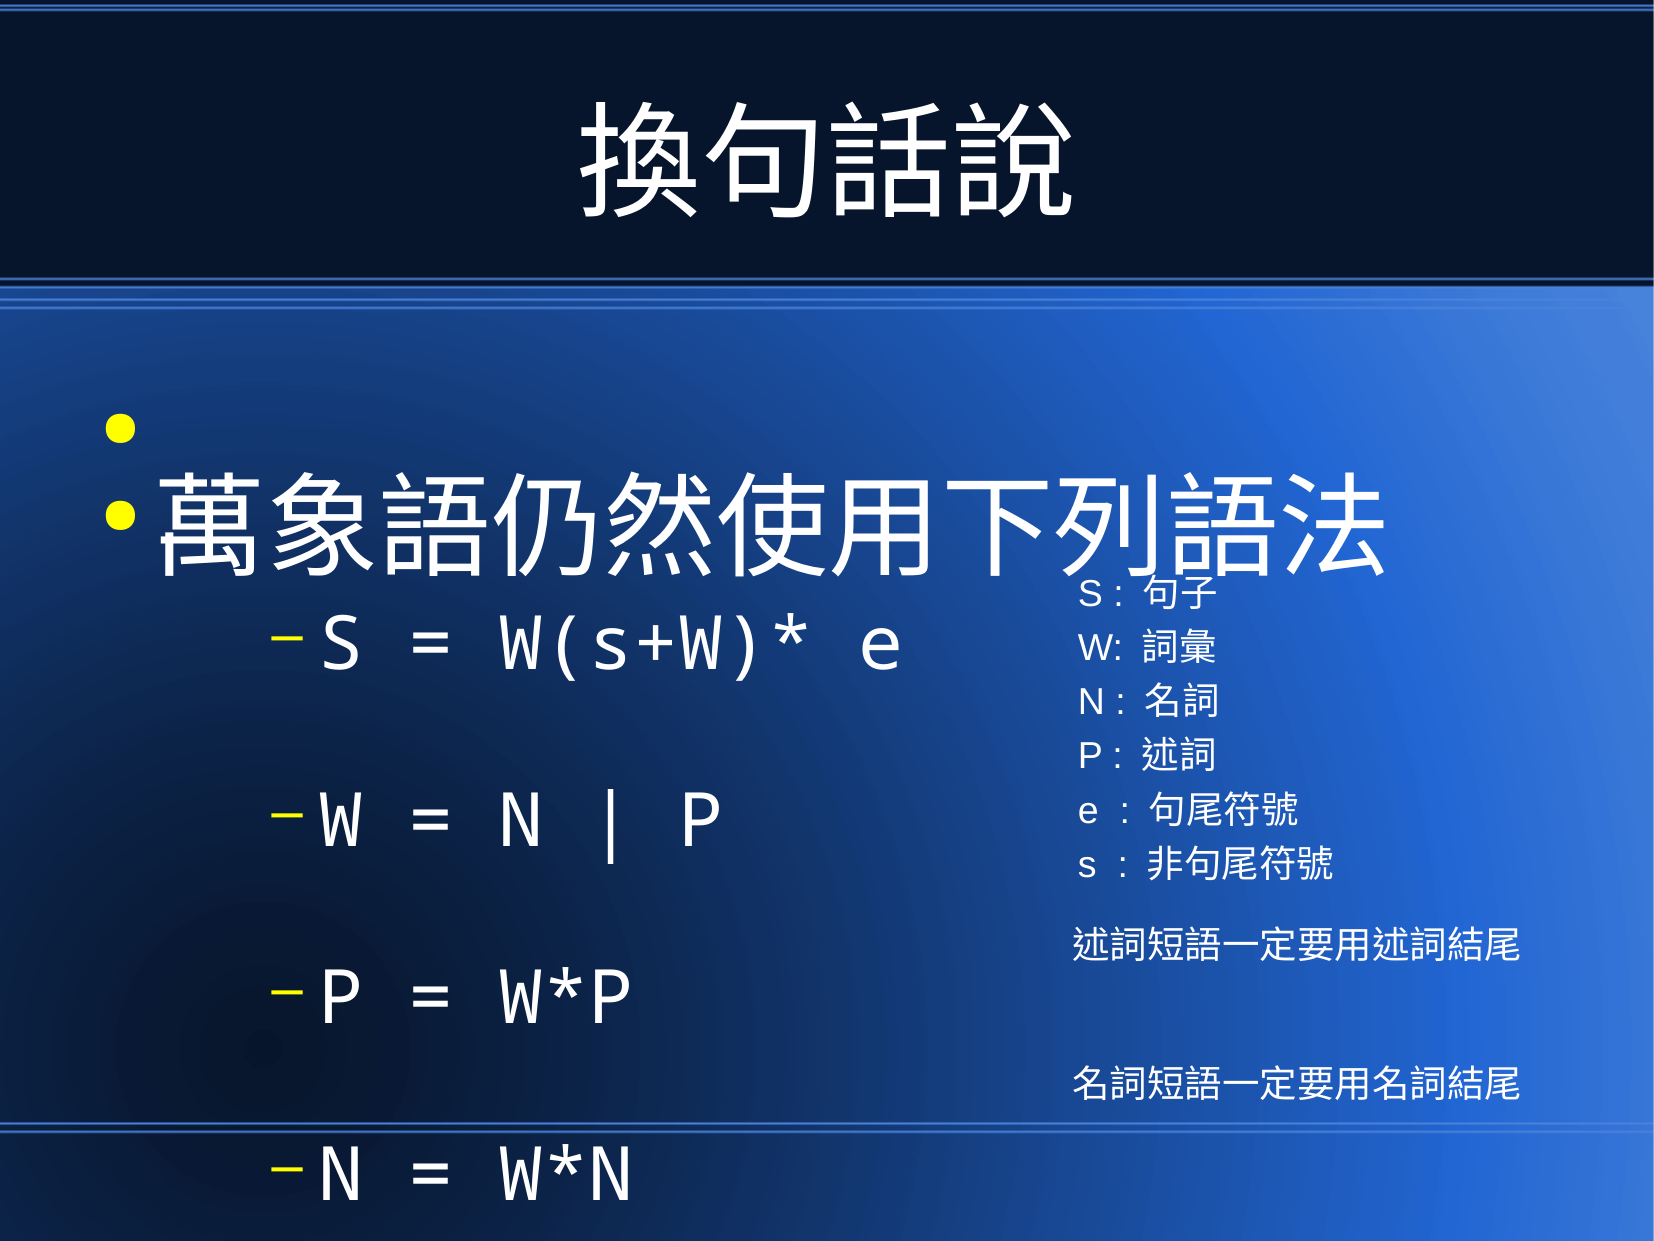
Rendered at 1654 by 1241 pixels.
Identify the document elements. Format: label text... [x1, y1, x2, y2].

title 換句話說 [82, 49, 1571, 257]
picture [0, 0, 1654, 1241]
list 萬象語仍然使用下列語法 [82, 1131, 1571, 1241]
list S = W(s+W)* e W = N | P P = W*P N = W*N [82, 355, 1571, 1131]
text_box S : 句子 W: 詞彙 N : 名詞 P : 述詞 e : 句尾符號 s : 非句尾符號 [1063, 555, 1350, 852]
text_box 述詞短語一定要用述詞結尾 名詞短語一定要用名詞結尾 [1057, 907, 1538, 1158]
